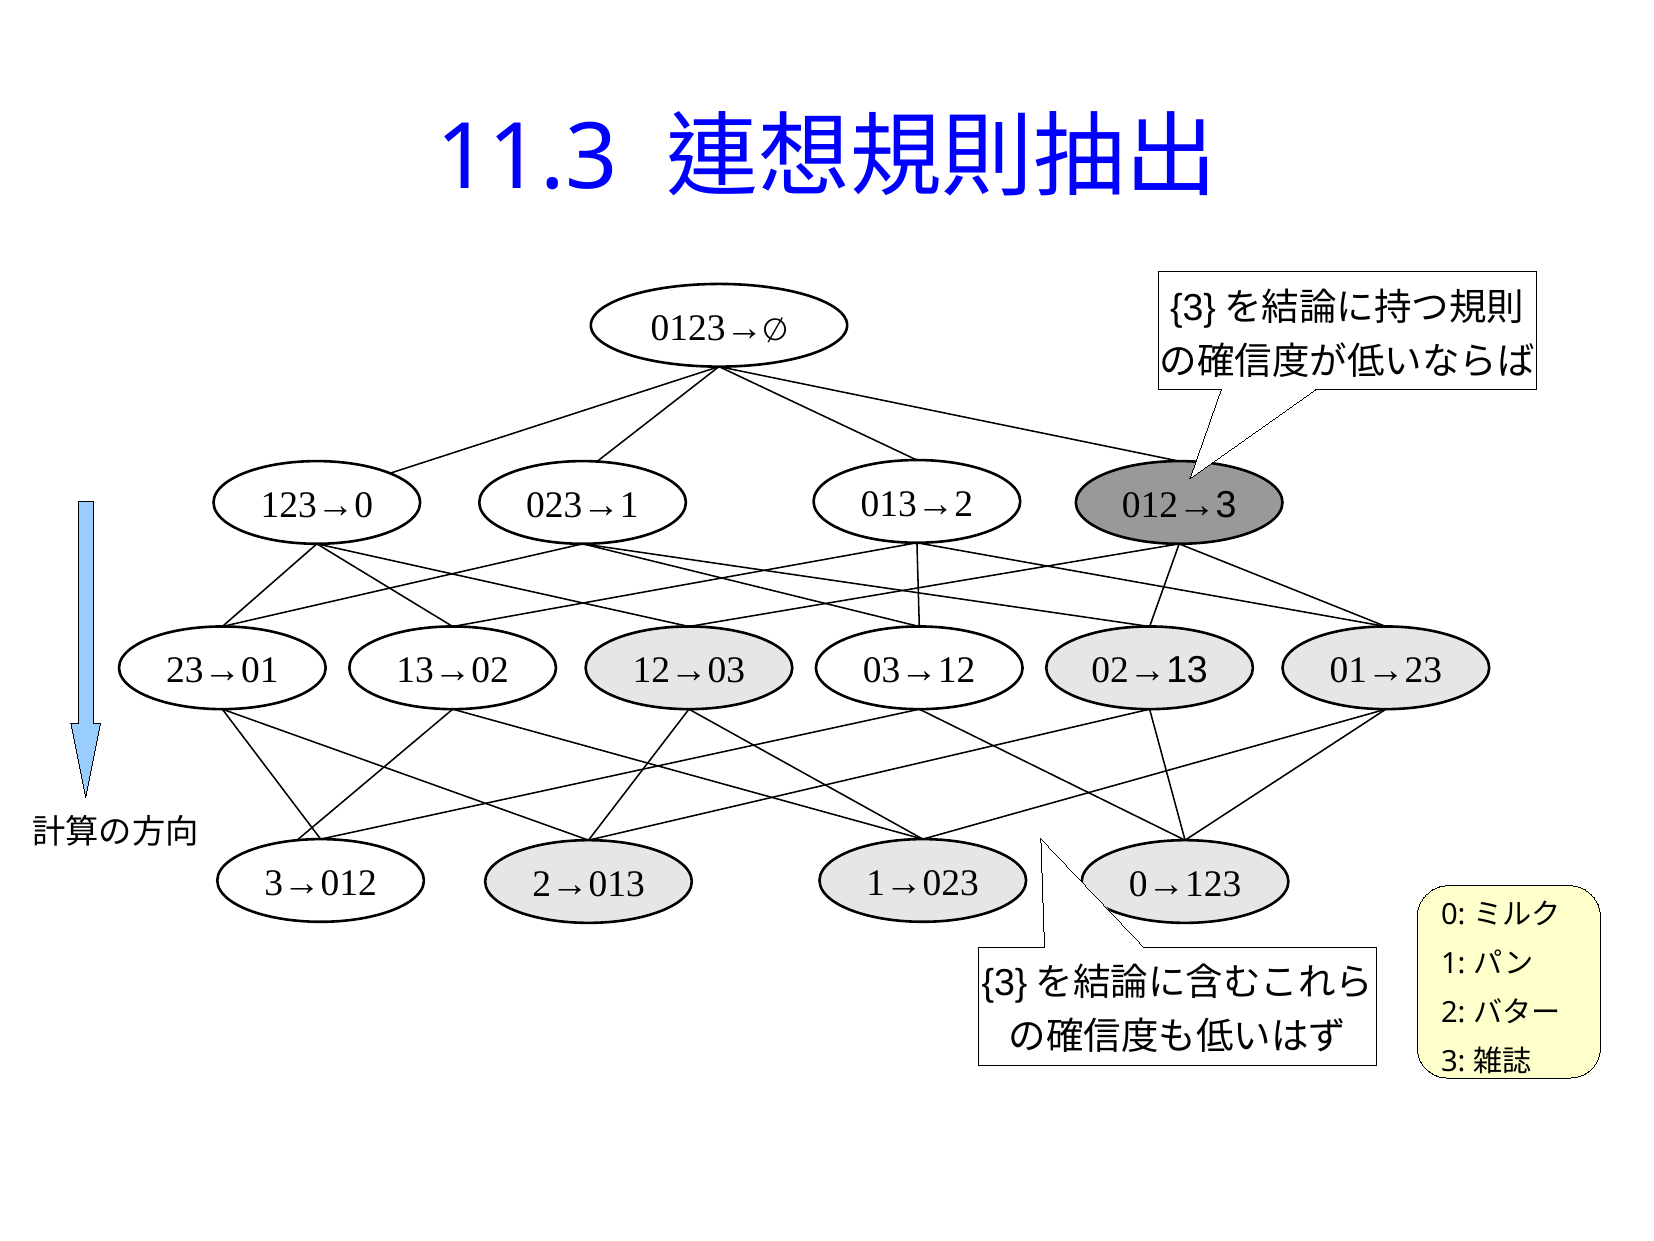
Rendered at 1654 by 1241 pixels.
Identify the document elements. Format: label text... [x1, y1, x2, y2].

text_box {3}を結論に持つ規則 の確信度が低いならば [1158, 271, 1537, 479]
text_box 0:ミルク 1:パン 2:バター 3:雑誌 [1417, 885, 1601, 1079]
text_box 01→23 [1282, 626, 1490, 710]
title 11.3 連想規則抽出 [82, 49, 1571, 257]
text_box 02→13 [1046, 626, 1253, 710]
text_box {3}を結論に含むこれら の確信度も低いはず [978, 838, 1377, 1066]
text_box 3→012 [217, 839, 424, 922]
text_box 1→023 [819, 839, 1027, 922]
text_box 023→1 [479, 461, 686, 544]
text_box 計算の方向 [17, 797, 214, 863]
text_box 013→2 [813, 460, 1021, 543]
text_box 23→01 [118, 626, 326, 710]
text_box 2→013 [485, 840, 692, 923]
text_box 123→0 [213, 461, 421, 544]
text_box 03→12 [815, 626, 1023, 710]
text_box 12→03 [585, 626, 793, 710]
text_box 0→123 [1081, 840, 1289, 923]
text_box [70, 501, 101, 797]
text_box 0123→∅ [590, 283, 848, 367]
text_box 012→3 [1075, 461, 1283, 544]
text_box 13→02 [349, 626, 557, 710]
